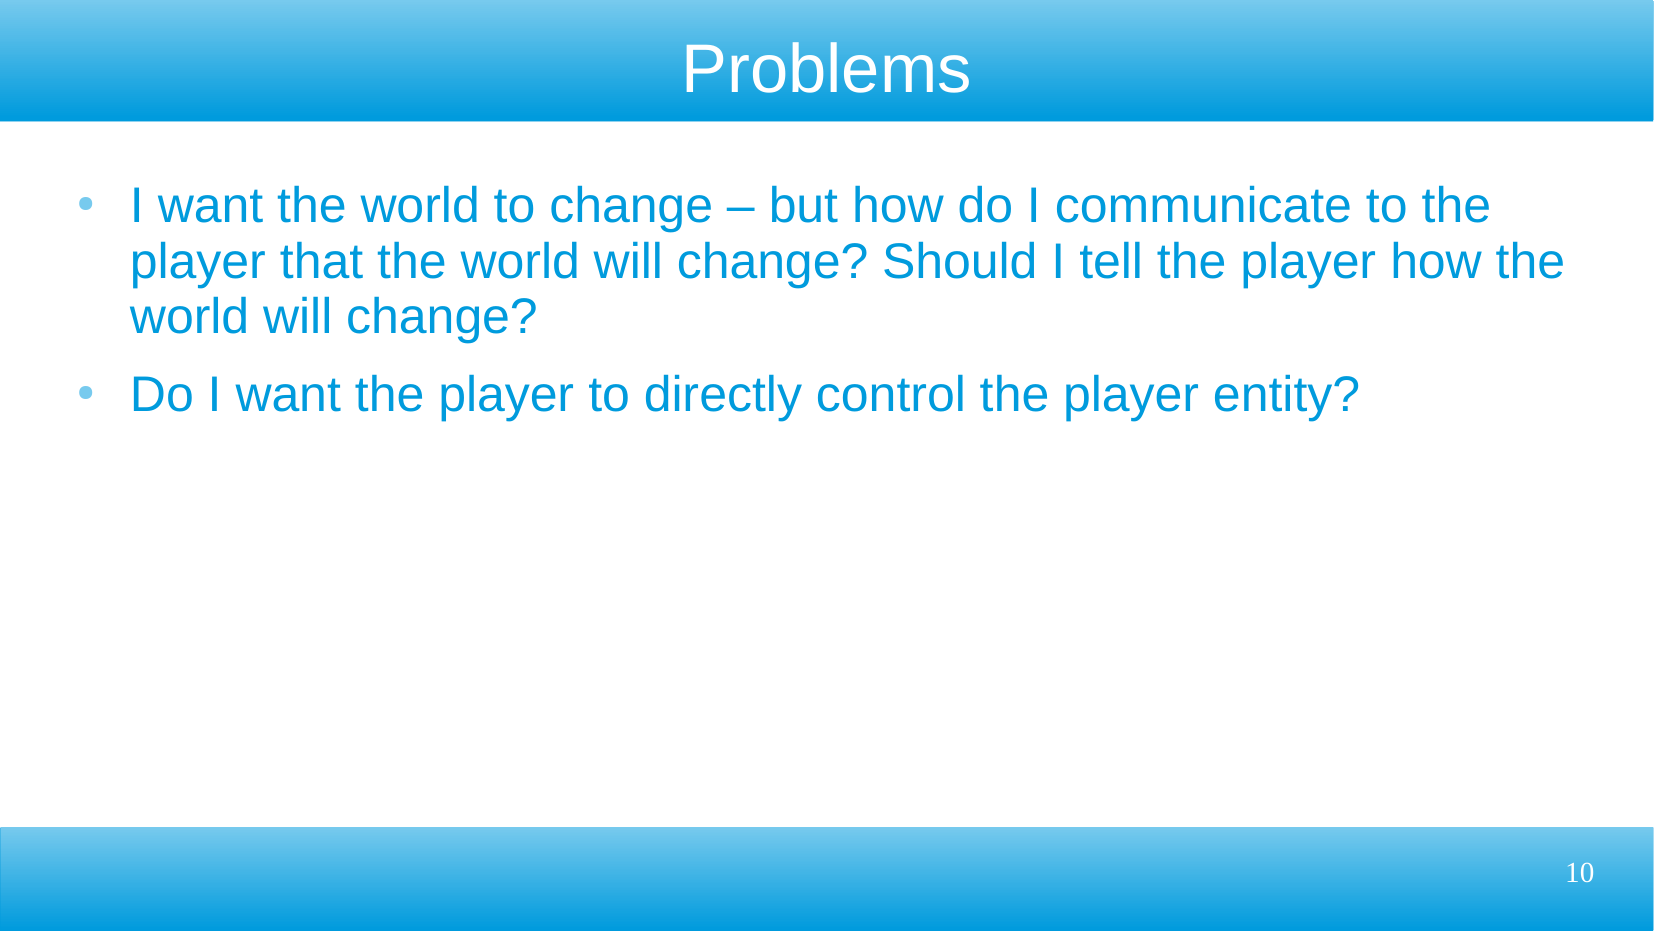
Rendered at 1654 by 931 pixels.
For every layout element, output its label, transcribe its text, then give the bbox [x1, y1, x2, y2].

title Problems [59, 29, 1595, 108]
list I want the world to change – but how do I communicate to the player that the world will change? Should I tell the player how the world will change? Do I want the player to directly control the player entity? [59, 177, 1595, 768]
